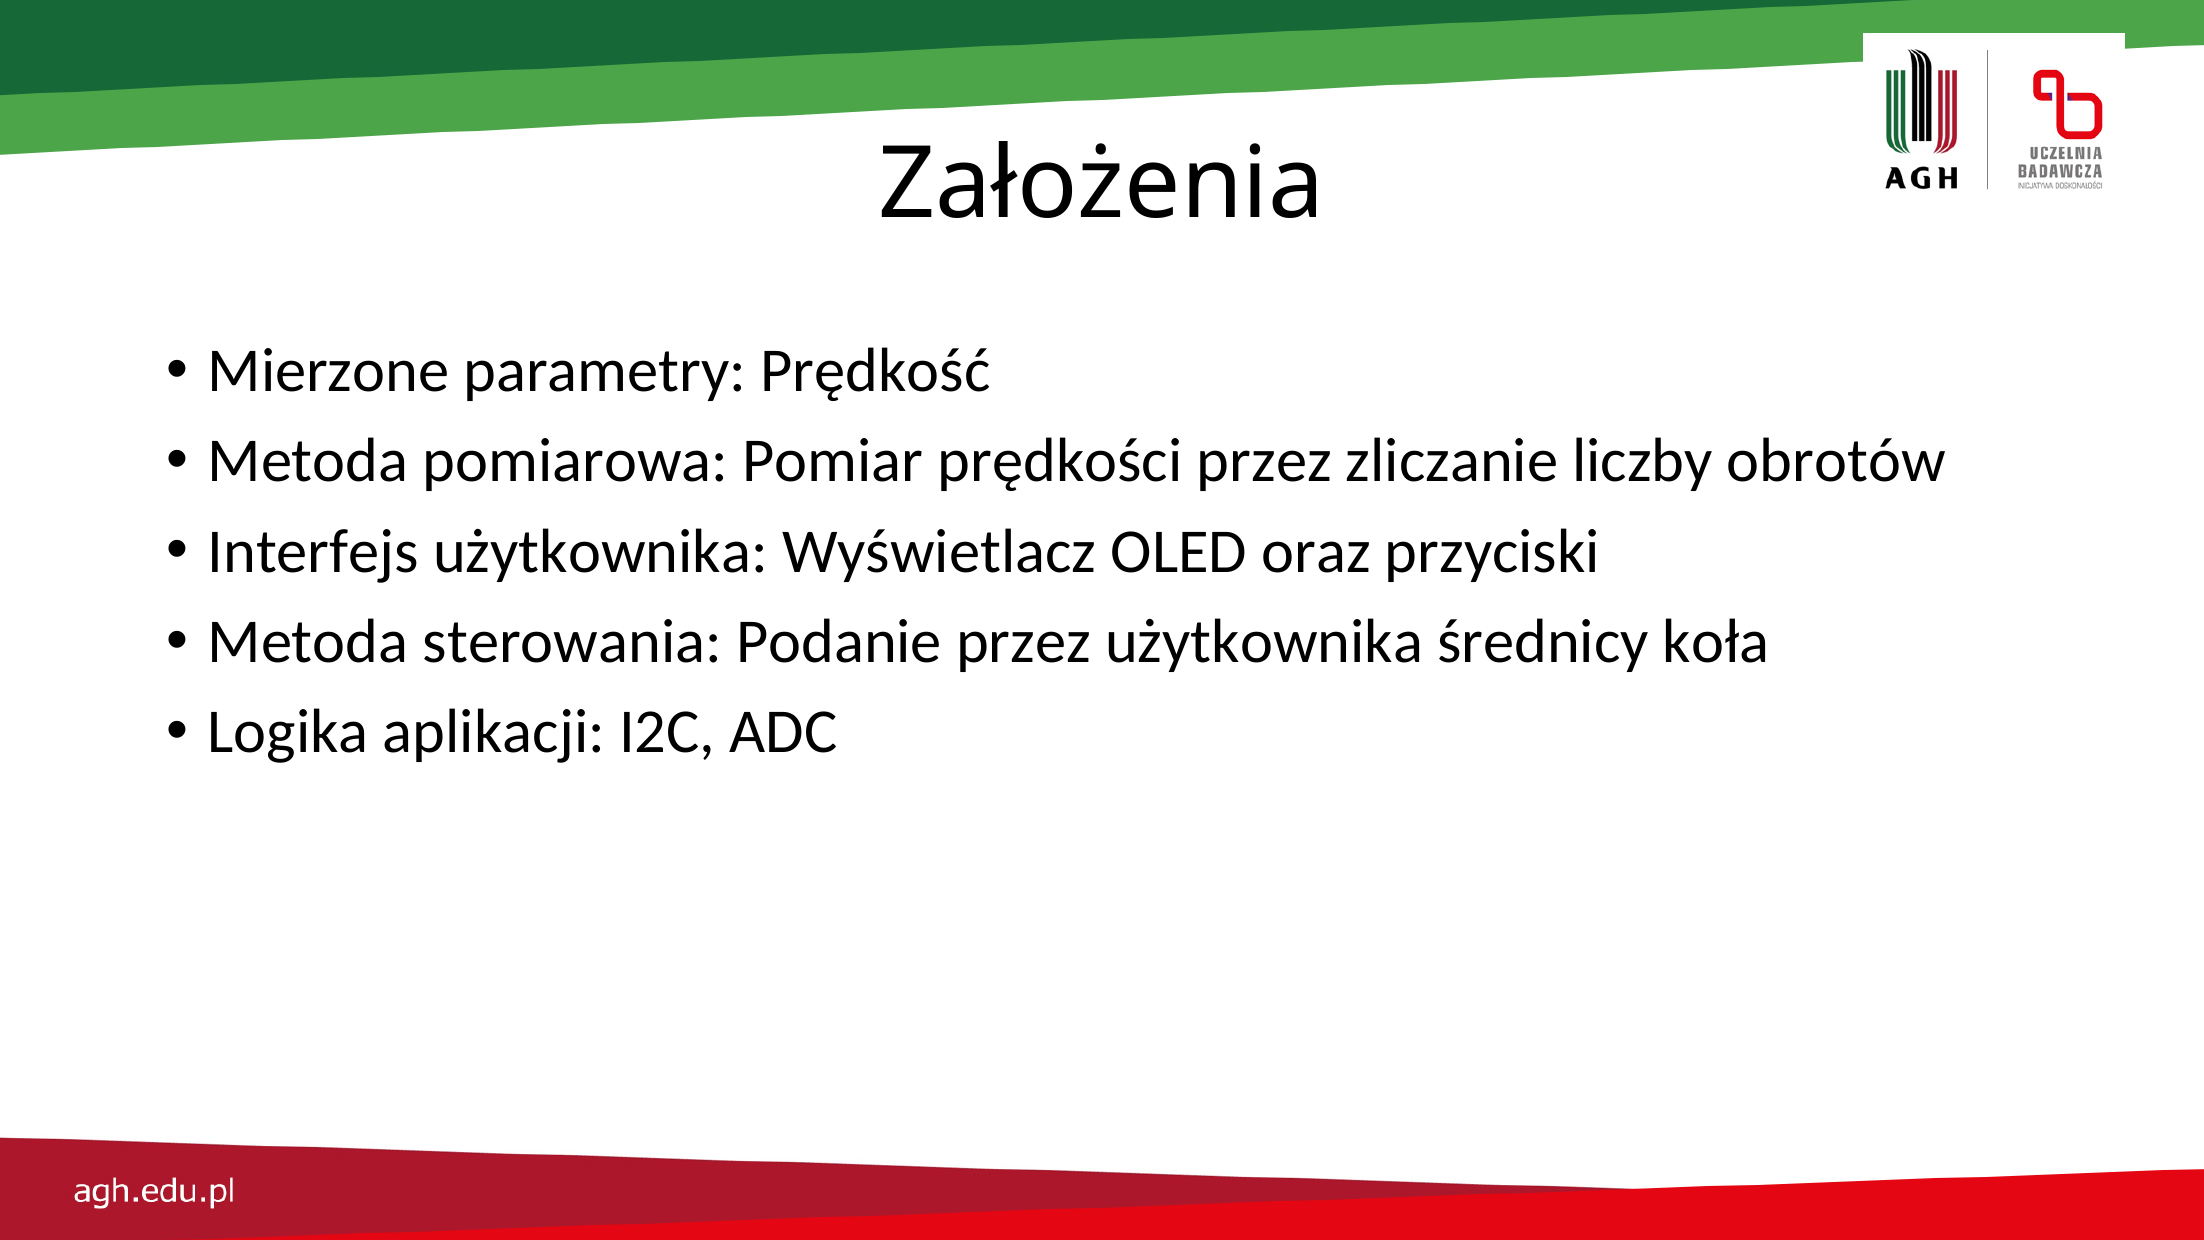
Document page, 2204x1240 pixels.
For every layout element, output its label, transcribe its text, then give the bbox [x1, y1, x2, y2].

title Założenia [151, 65, 2053, 306]
list Mierzone parametry: Prędkość Metoda pomiarowa: Pomiar prędkości przez zliczanie liczby obrotów Interfejs użytkownika: Wyświetlacz OLED oraz przyciski Metoda sterowania: Podanie przez użytkownika średnicy koła Logika aplikacji: I2C, ADC [151, 329, 2053, 1117]
picture [0, 0, 2204, 1240]
